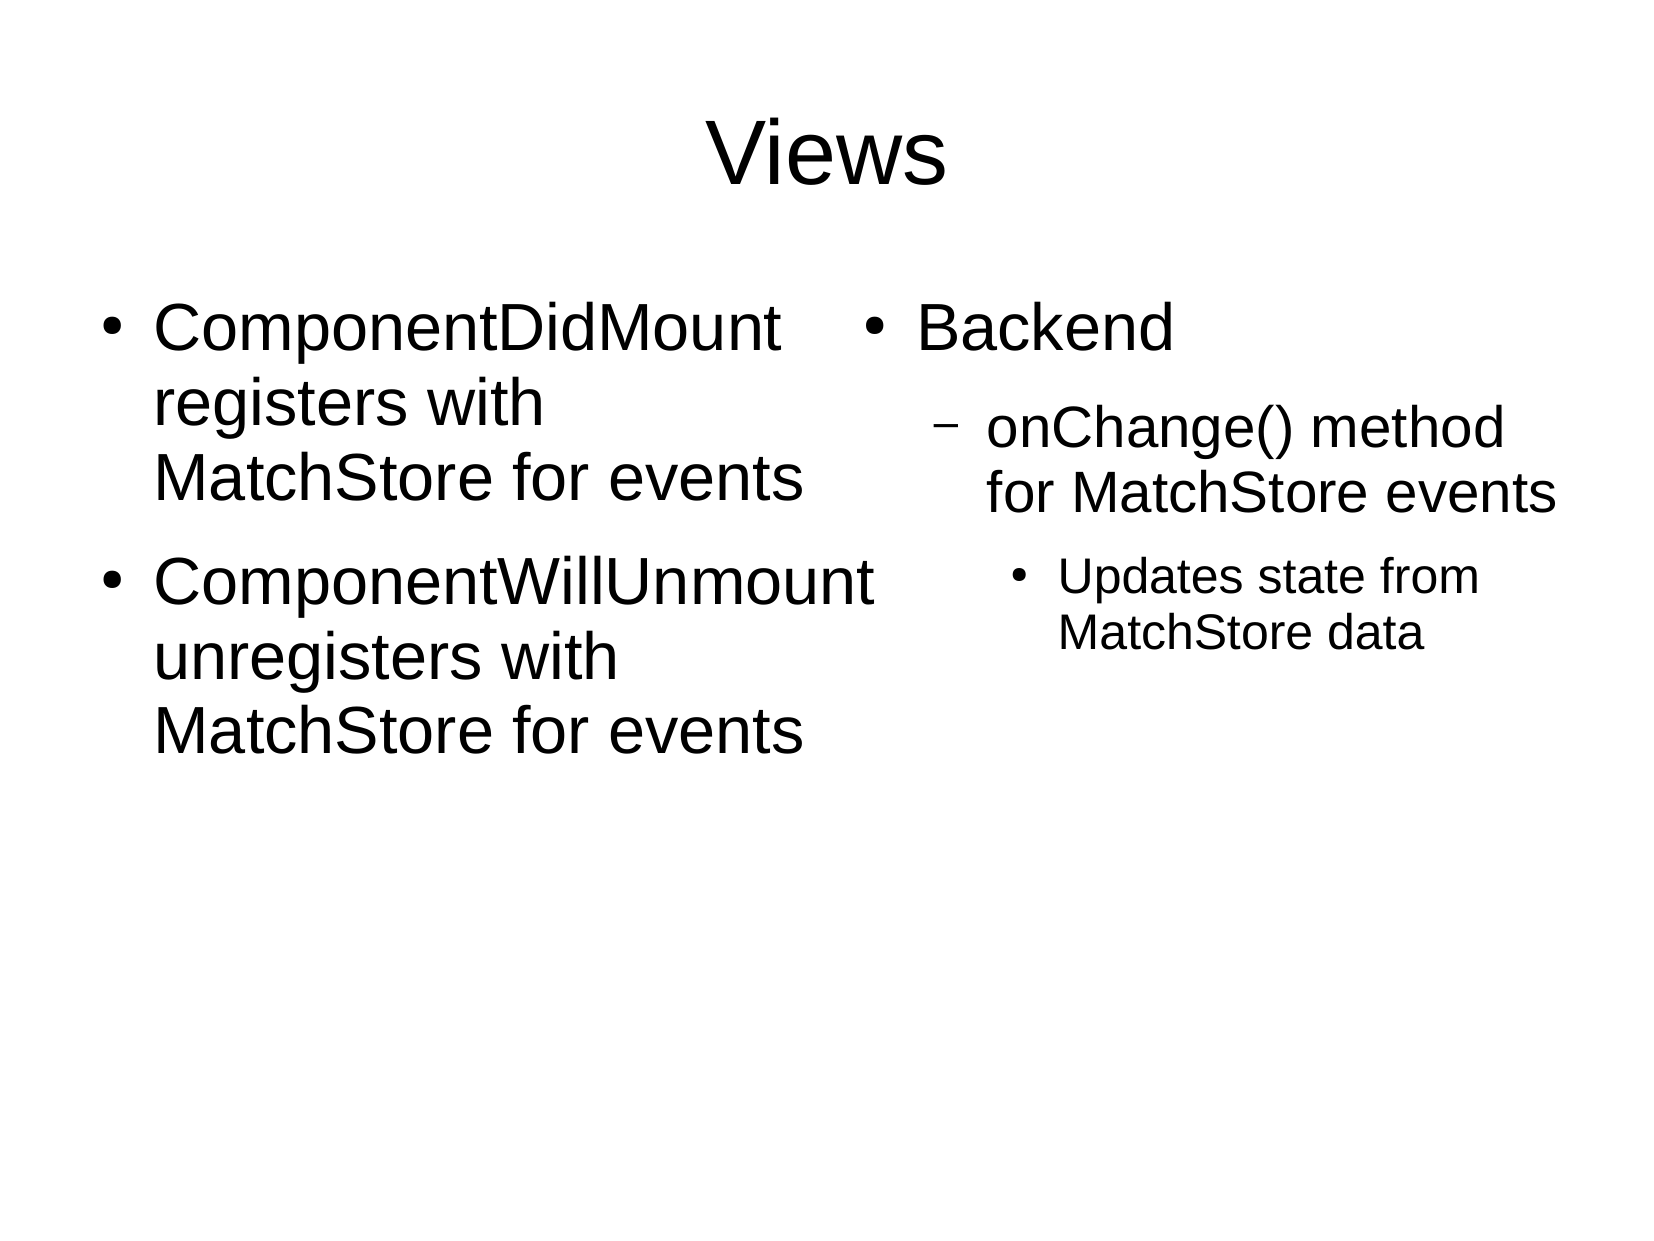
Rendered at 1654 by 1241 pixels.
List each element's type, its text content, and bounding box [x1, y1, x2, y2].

list Backend onChange() method for MatchStore events Updates state from MatchStore data [845, 290, 1572, 1109]
list ComponentDidMount registers with MatchStore for events ComponentWillUnmount unregisters with MatchStore for events [82, 290, 845, 1109]
title Views [82, 49, 1571, 257]
